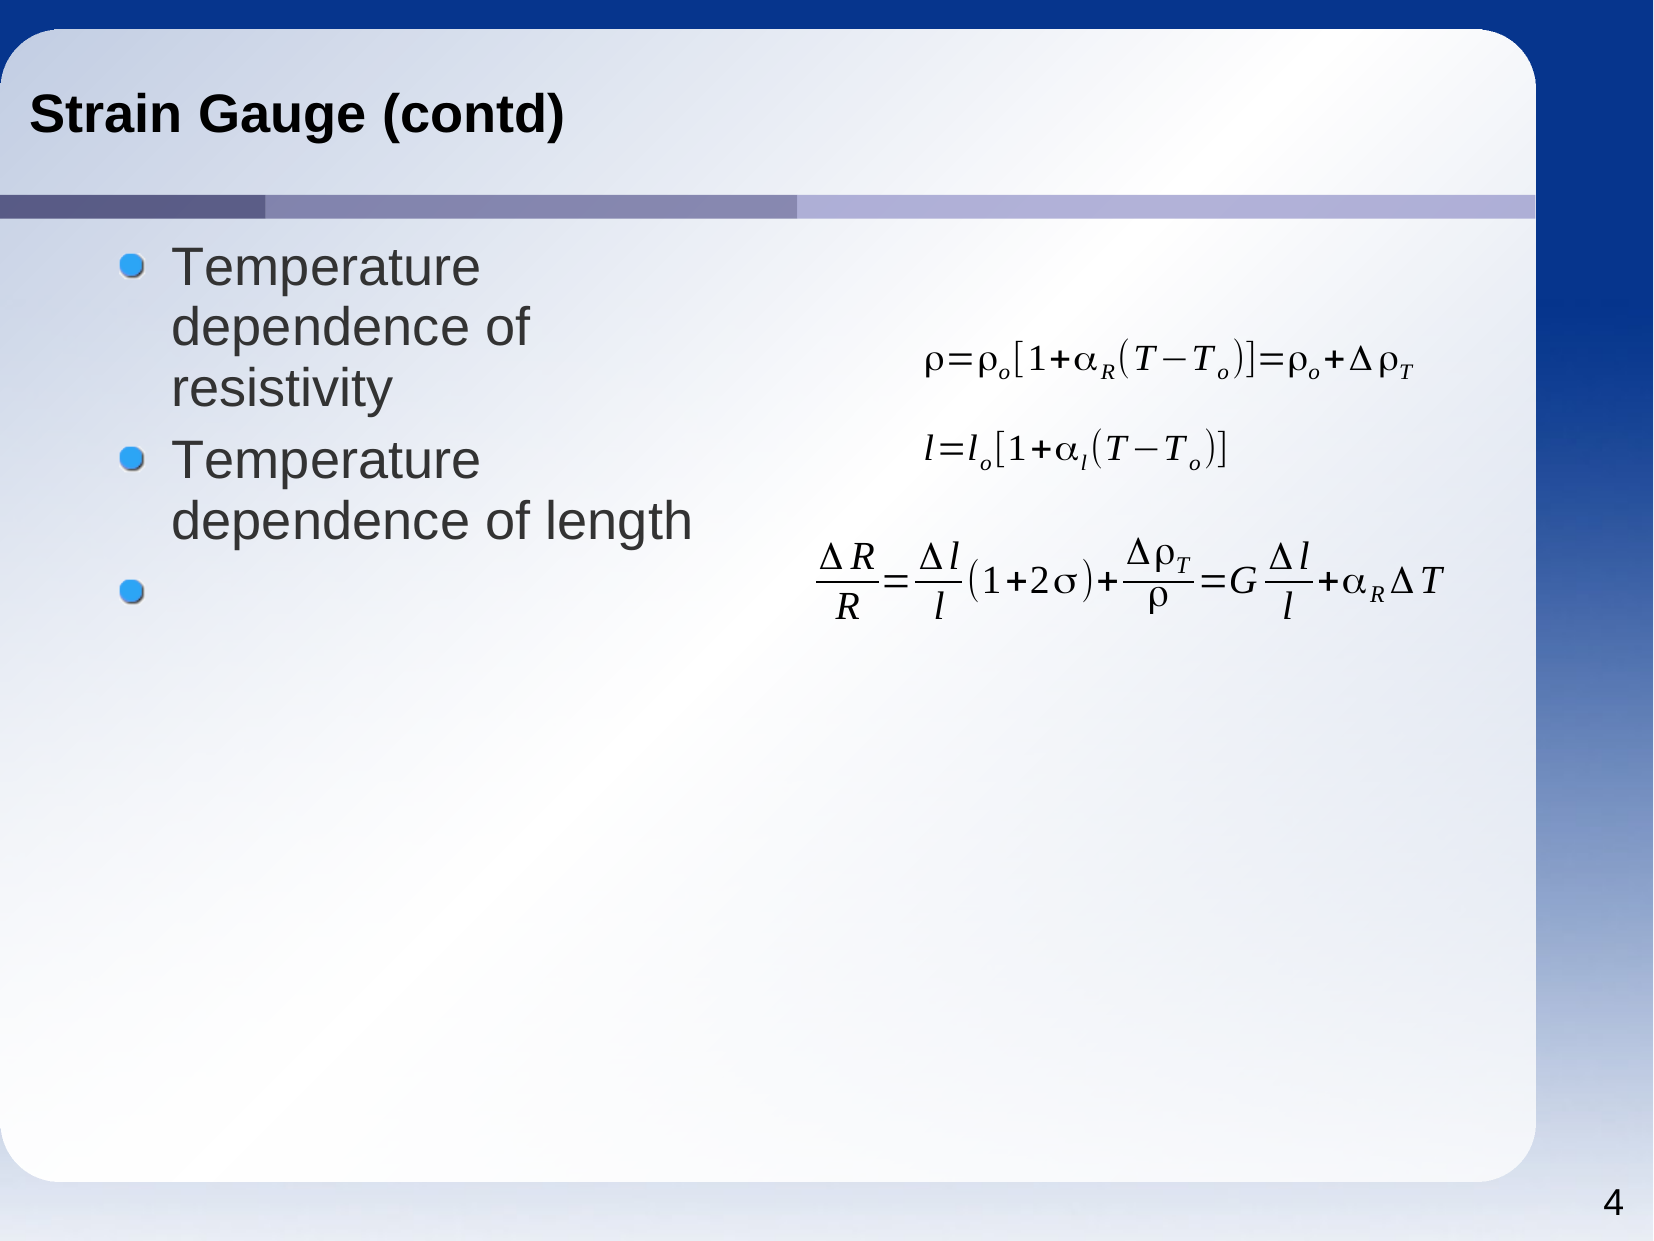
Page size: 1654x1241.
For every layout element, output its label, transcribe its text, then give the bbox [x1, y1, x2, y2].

chart [807, 534, 1453, 629]
title Strain Gauge (contd) [29, 49, 1506, 178]
chart [917, 336, 1421, 384]
list Temperature dependence of resistivity Temperature dependence of length [29, 236, 750, 1152]
picture [0, 0, 1654, 1241]
chart [916, 426, 1235, 475]
